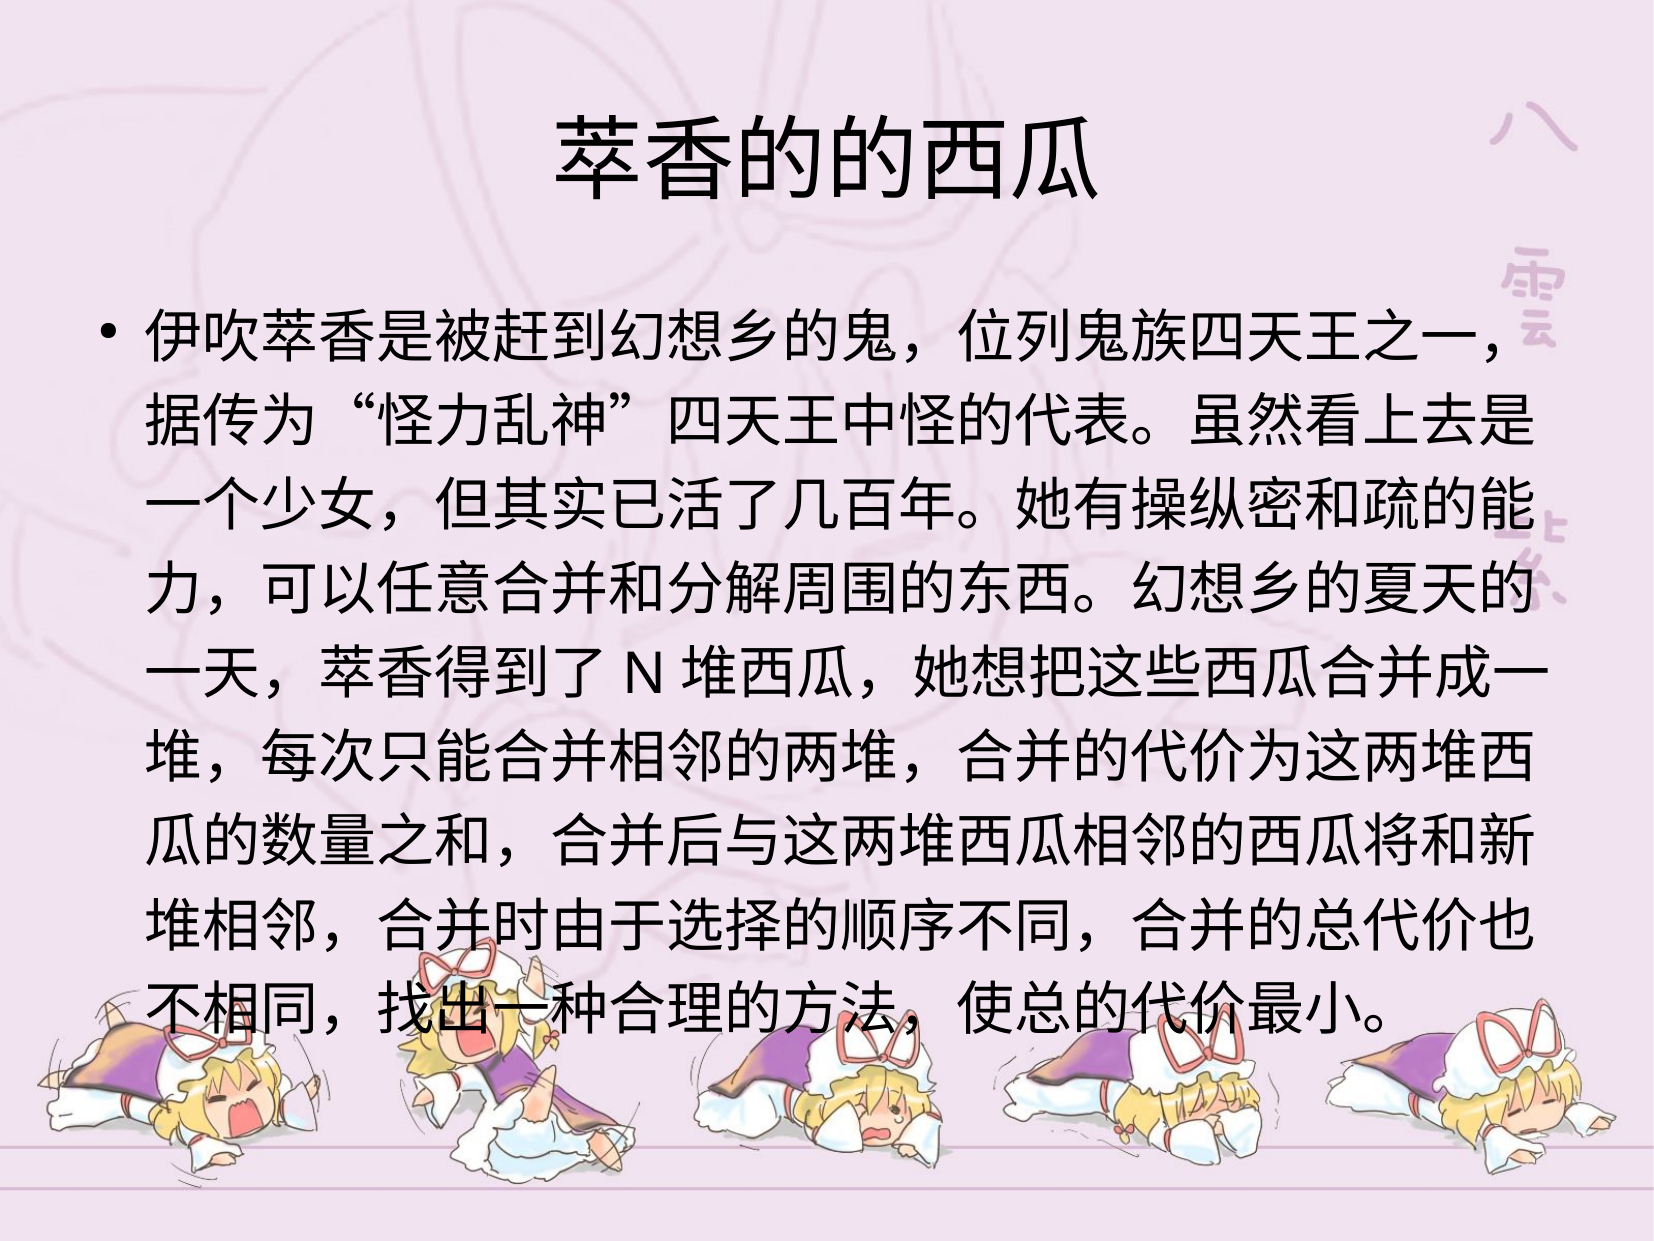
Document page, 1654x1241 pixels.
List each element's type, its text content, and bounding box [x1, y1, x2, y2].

title 萃香的的西瓜 [82, 49, 1571, 257]
picture [0, 0, 1654, 1241]
list 伊吹萃香是被赶到幻想乡的鬼，位列鬼族四天王之一，据传为“怪力乱神”四天王中怪的代表。虽然看上去是一个少女，但其实已活了几百年。她有操纵密和疏的能力，可以任意合并和分解周围的东西。幻想乡的夏天的一天，萃香得到了N堆西瓜，她想把这些西瓜合并成一堆，每次只能合并相邻的两堆，合并的代价为这两堆西瓜的数量之和，合并后与这两堆西瓜相邻的西瓜将和新堆相邻，合并时由于选择的顺序不同，合并的总代价也不相同，找出一种合理的方法，使总的代价最小。 [82, 290, 1571, 1109]
